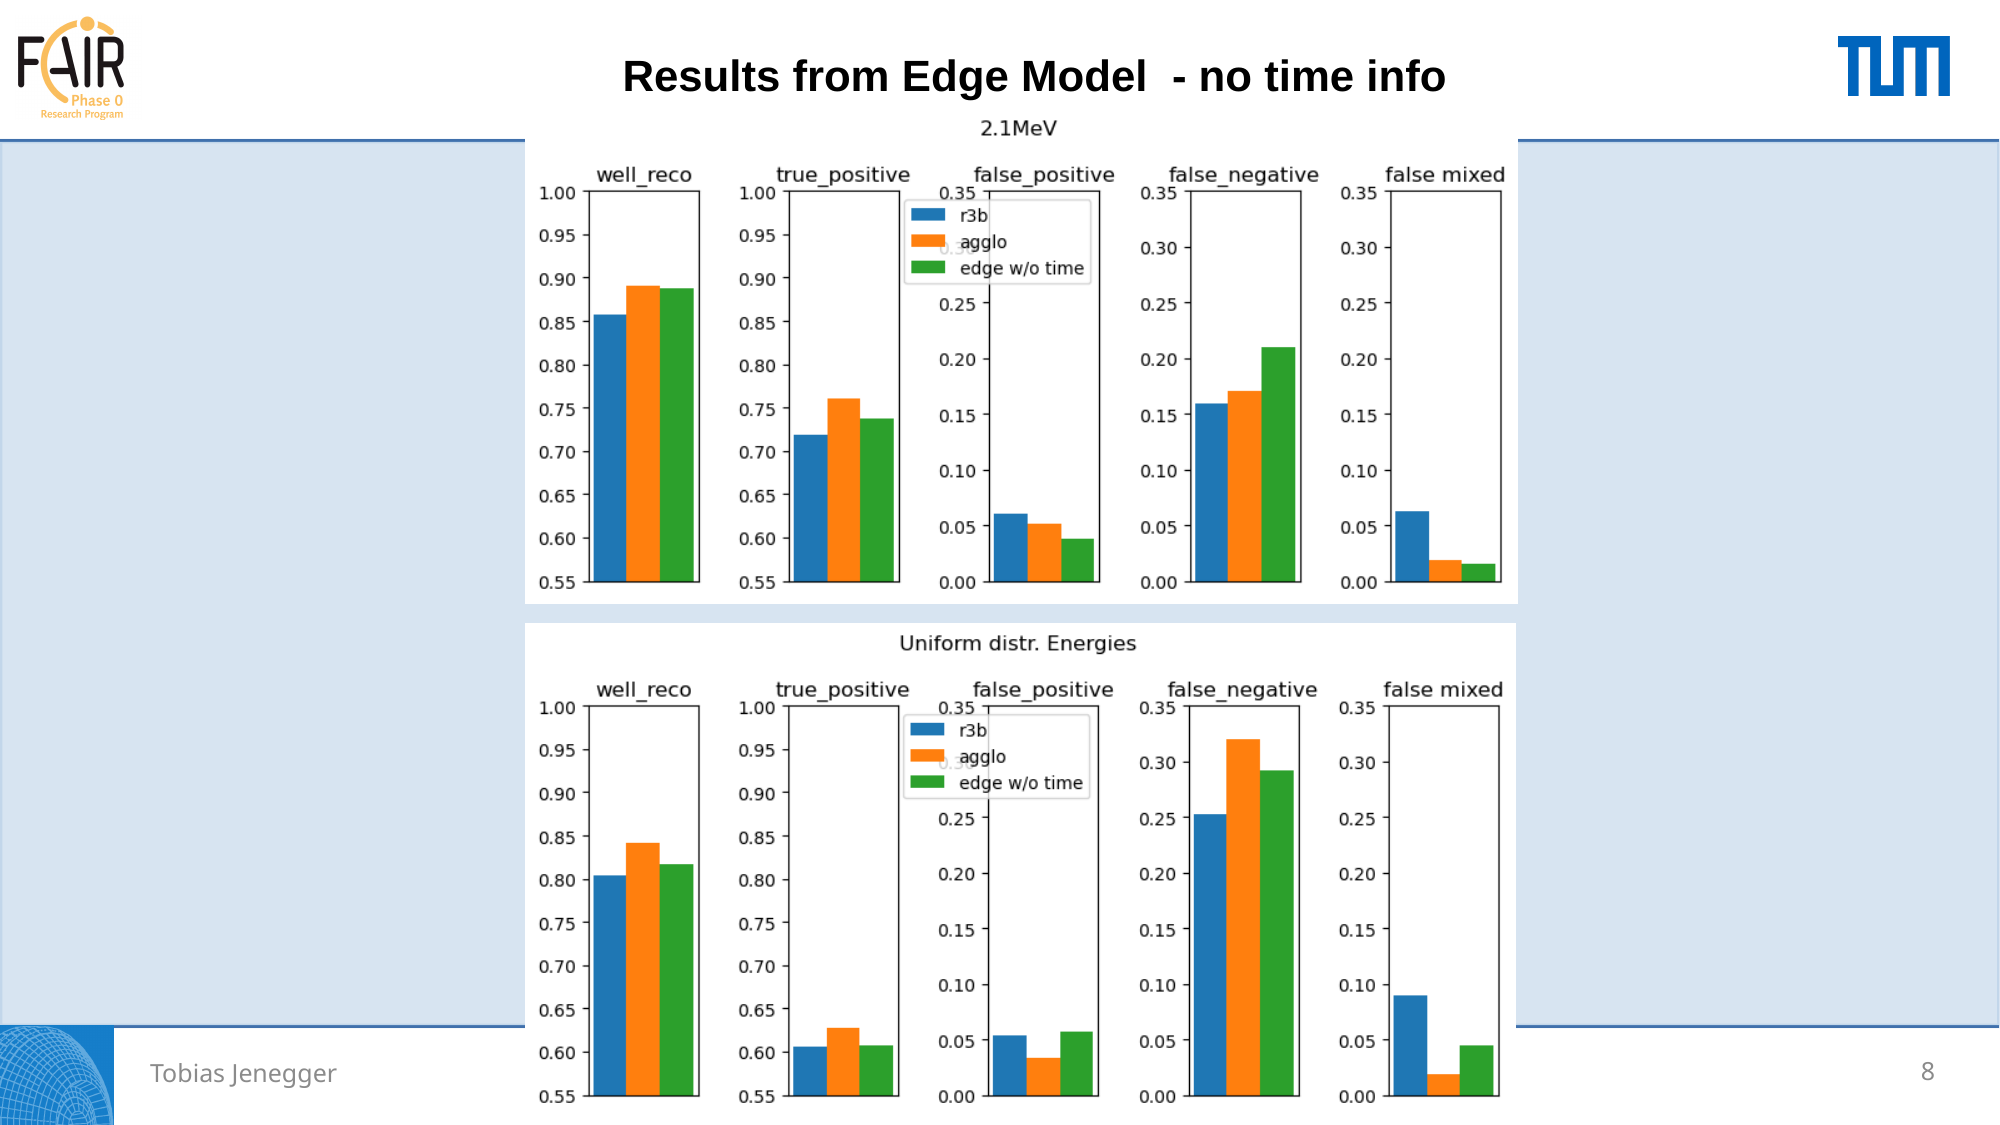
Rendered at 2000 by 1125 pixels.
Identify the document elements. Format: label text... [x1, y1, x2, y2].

picture [1838, 36, 1950, 96]
picture [525, 623, 1516, 1118]
picture [15, 15, 142, 120]
picture [525, 108, 1518, 604]
text_box Results from Edge Model - no time info [405, 45, 1666, 109]
picture [0, 1025, 114, 1125]
